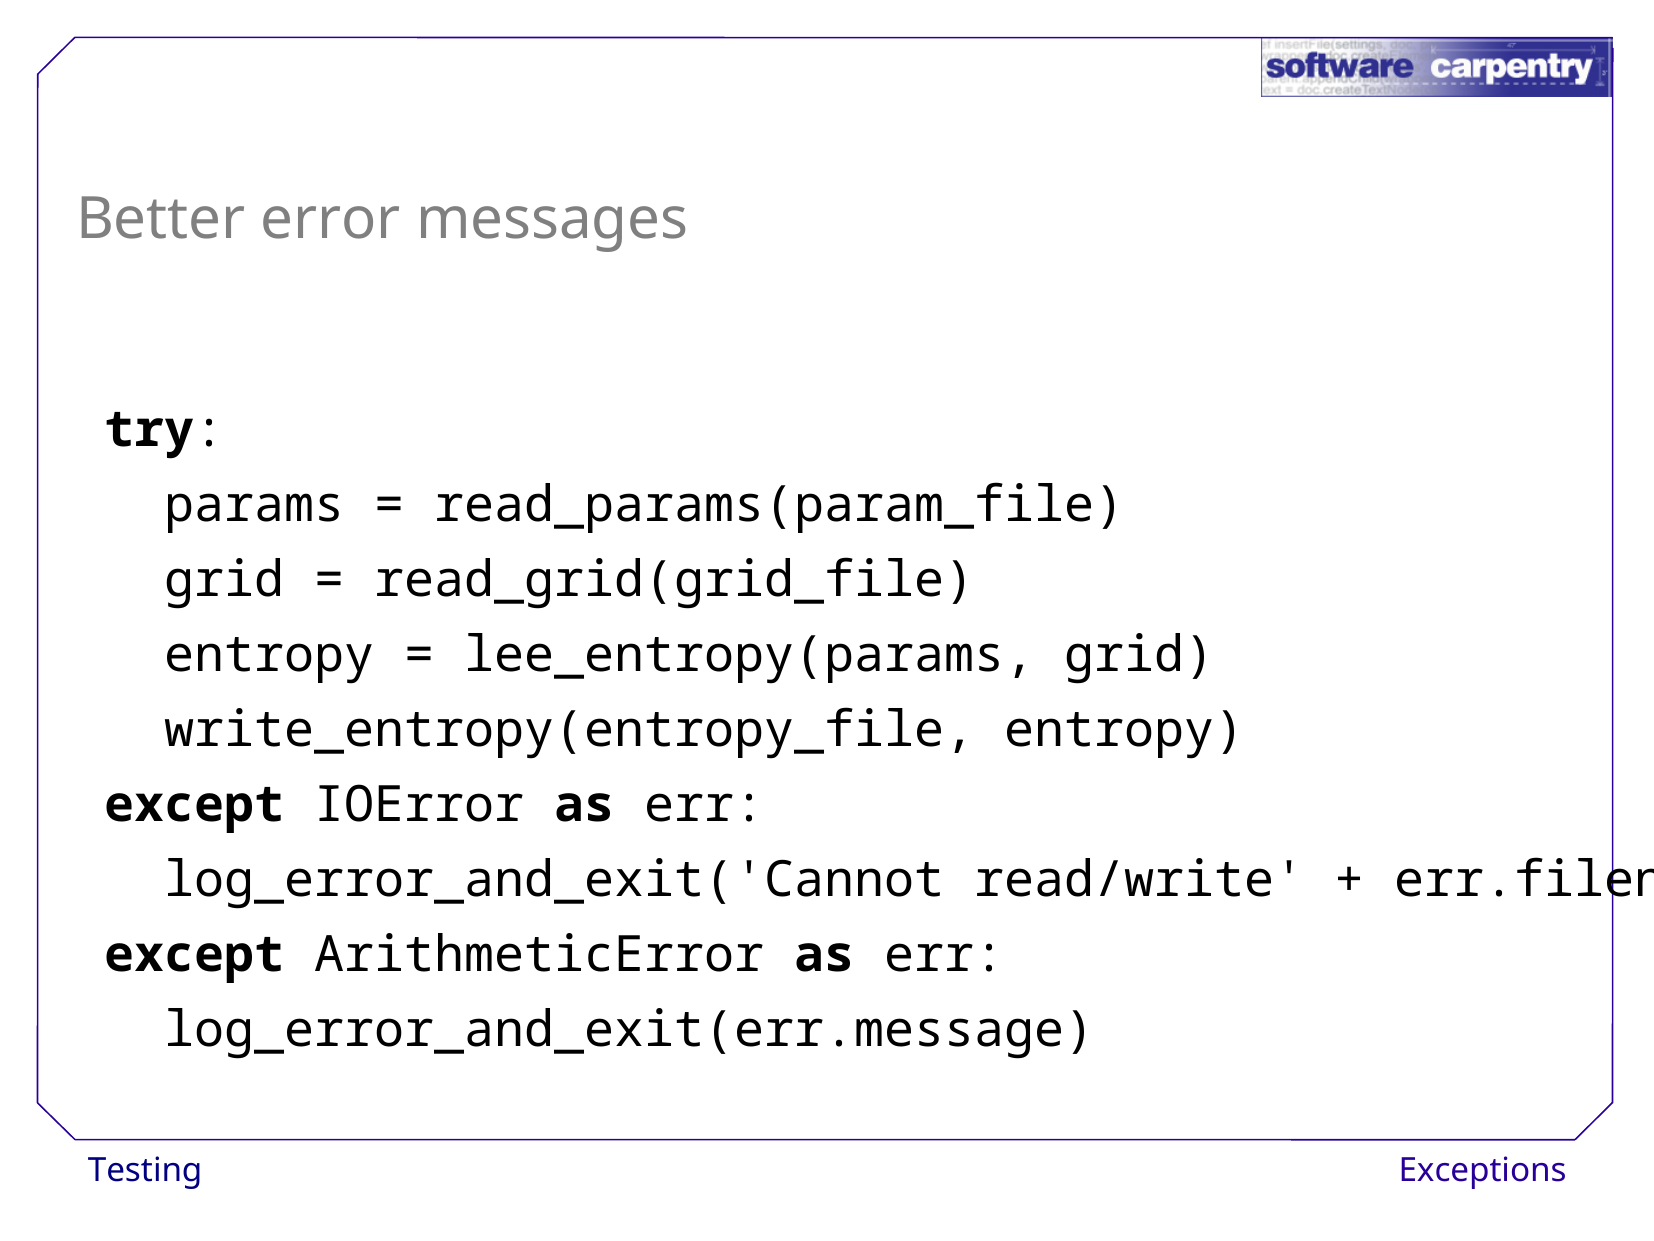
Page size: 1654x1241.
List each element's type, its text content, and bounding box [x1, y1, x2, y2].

text_box try: params = read_params(param_file) grid = read_grid(grid_file) entropy = lee_entropy(params, grid) write_entropy(entropy_file, entropy) except IOError as err: log_error_and_exit('Cannot read/write' + err.filename) except ArithmeticError as err: log_error_and_exit(err.message) [89, 374, 1512, 1093]
picture [1261, 39, 1613, 97]
text_box Better error messages [61, 138, 854, 259]
